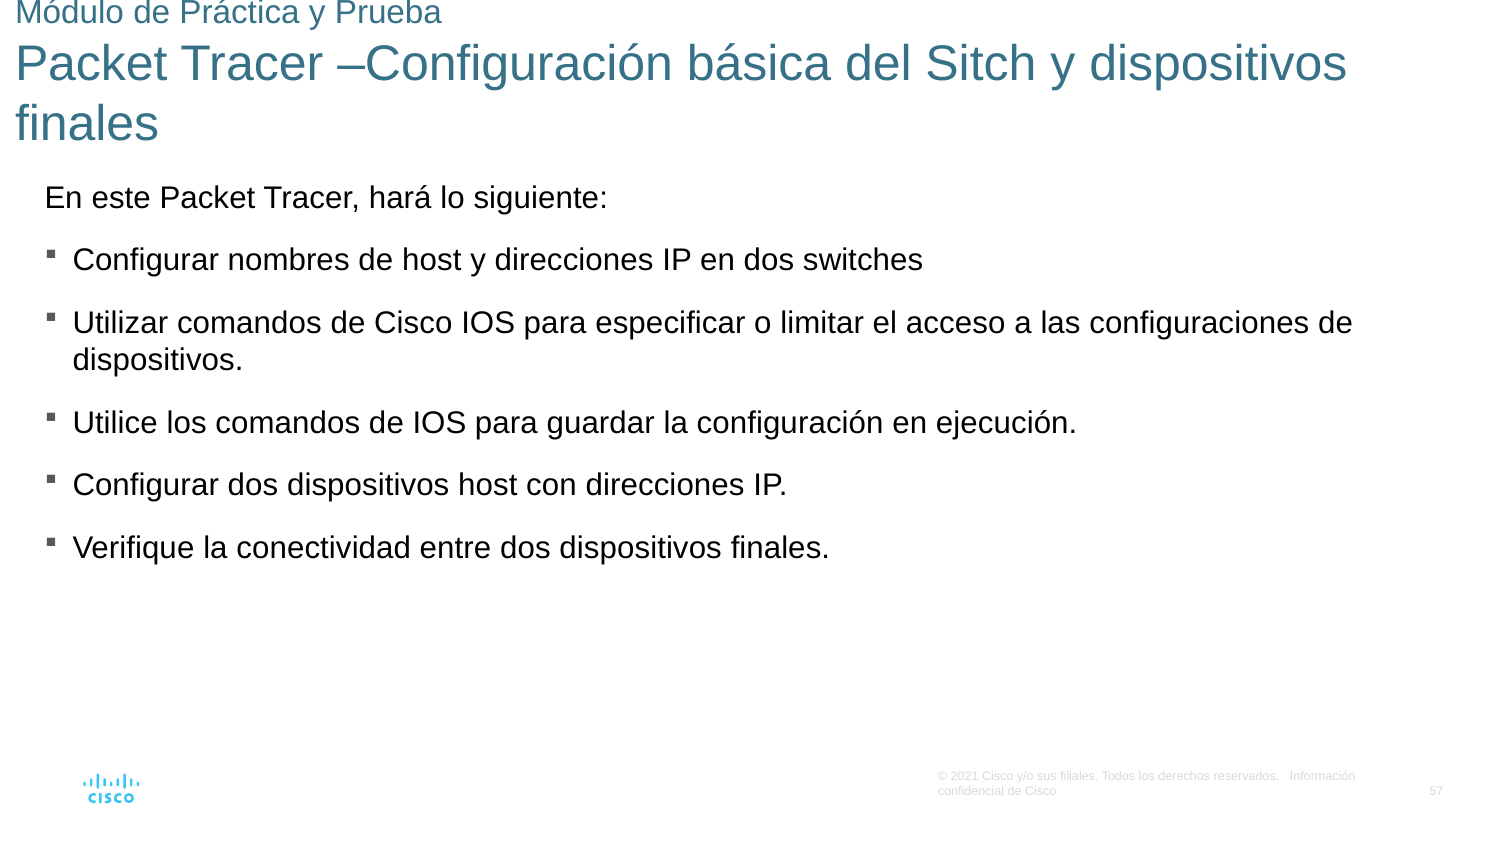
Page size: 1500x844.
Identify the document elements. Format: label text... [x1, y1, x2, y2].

list En este Packet Tracer, hará lo siguiente: Configurar nombres de host y direcciones IP en dos switches Utilizar comandos de Cisco IOS para especificar o limitar el acceso a las configuraciones de dispositivos. Utilice los comandos de IOS para guardar la configuración en ejecución. Configurar dos dispositivos host con direcciones IP. Verifique la conectividad entre dos dispositivos finales. [29, 169, 1449, 748]
title Módulo de Práctica y Prueba Packet Tracer –Configuración básica del Sitch y dispositivos finales [0, 21, 1500, 120]
